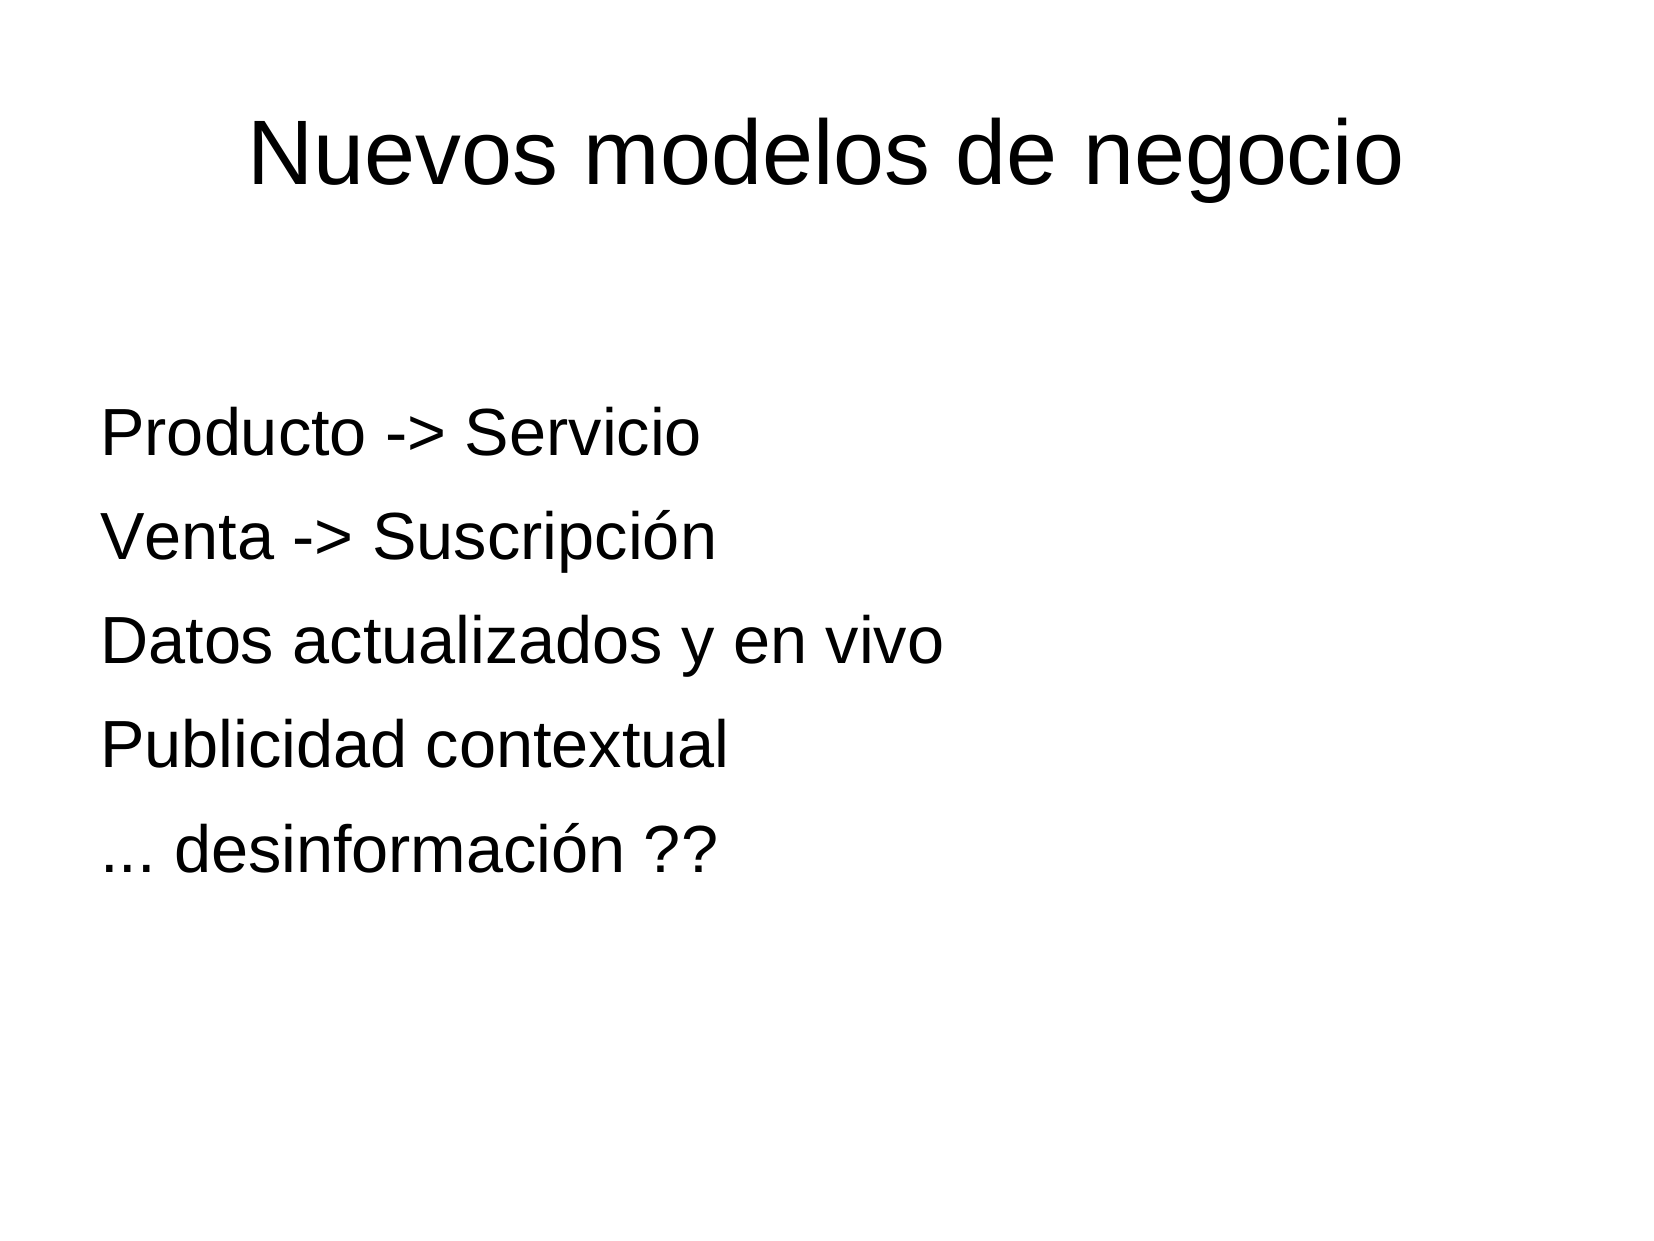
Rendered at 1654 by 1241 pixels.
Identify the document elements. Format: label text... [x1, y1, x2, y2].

title Nuevos modelos de negocio [82, 56, 1571, 250]
list Producto -> Servicio Venta -> Suscripción Datos actualizados y en vivo Publicidad contextual ... desinformación ?? [82, 290, 1571, 1094]
